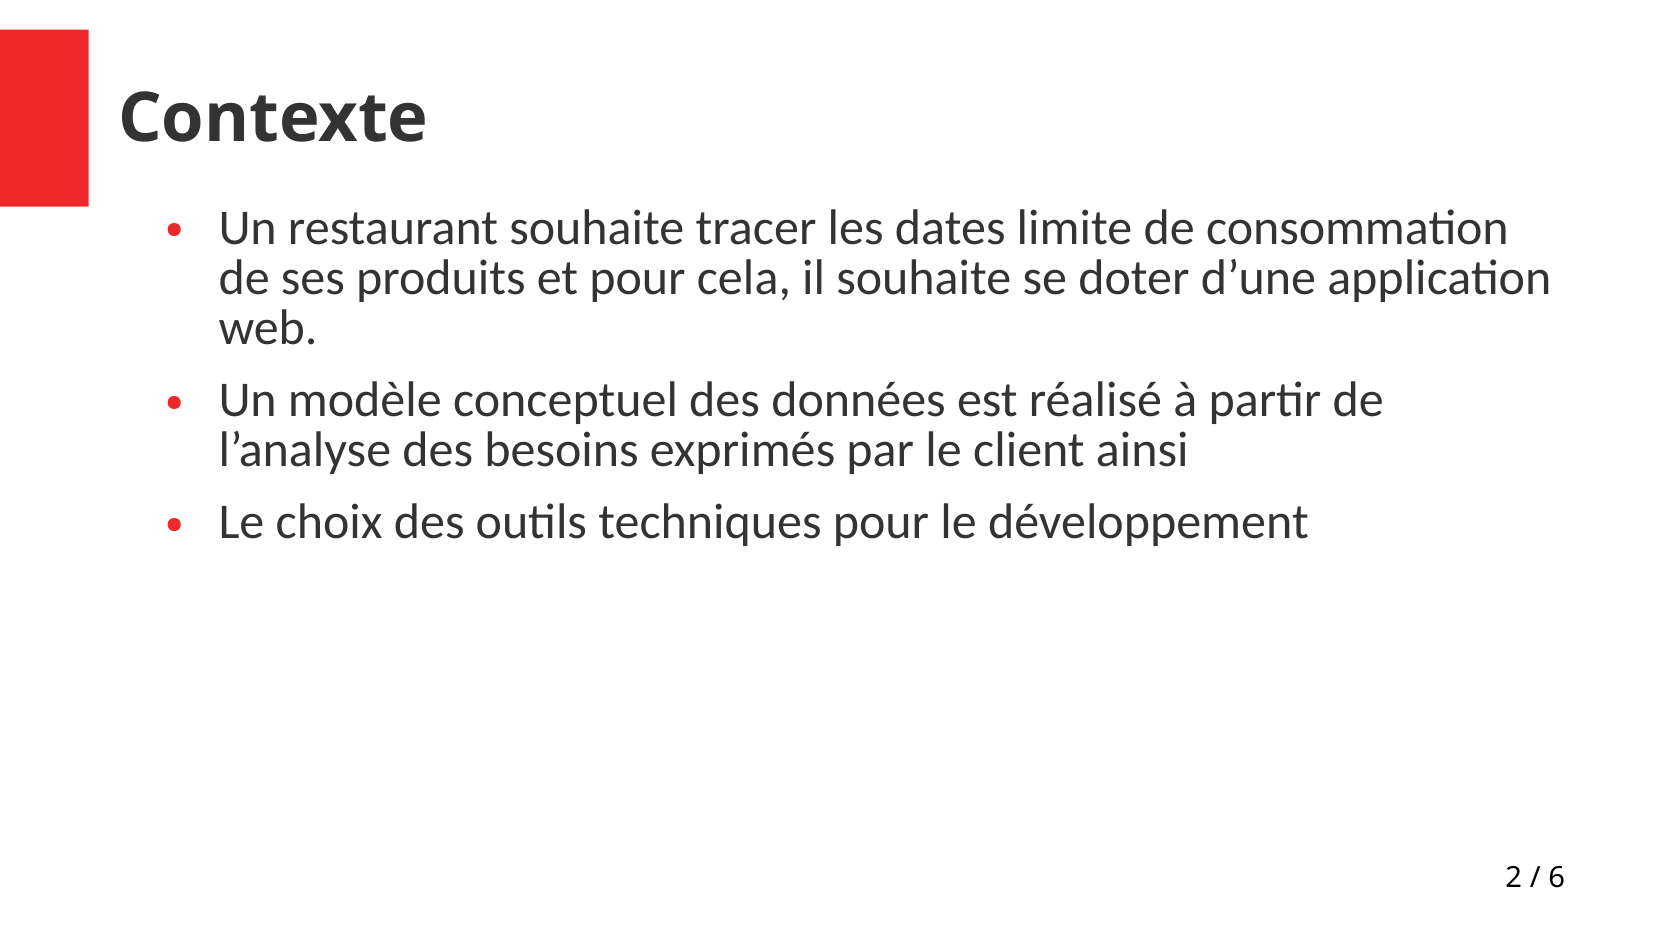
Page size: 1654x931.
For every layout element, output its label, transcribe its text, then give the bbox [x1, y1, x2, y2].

list Un restaurant souhaite tracer les dates limite de consommation de ses produits et pour cela, il souhaite se doter d’une application web. Un modèle conceptuel des données est réalisé à partir de l’analyse des besoins exprimés par le client ainsi Le choix des outils techniques pour le développement [147, 206, 1565, 827]
title Contexte [118, 37, 1571, 193]
